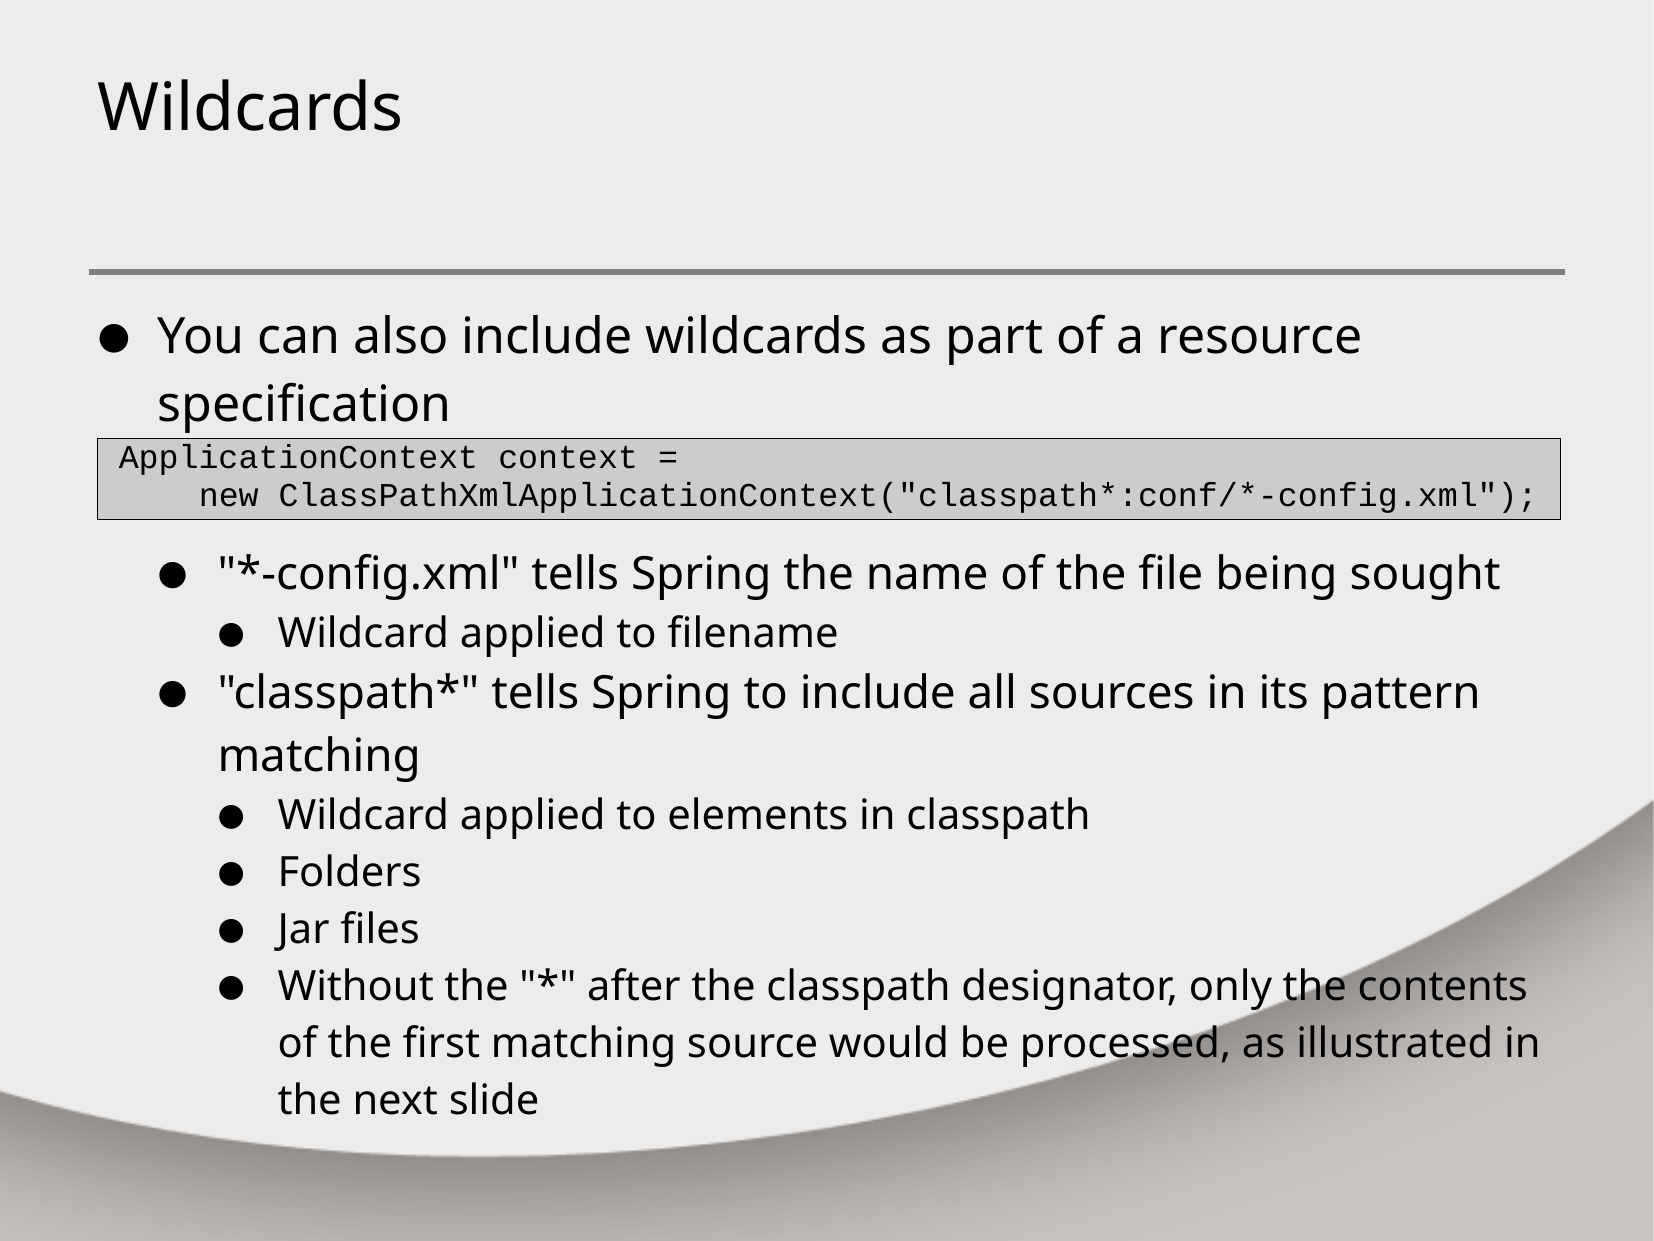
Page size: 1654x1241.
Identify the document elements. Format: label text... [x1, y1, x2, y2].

text_box ApplicationContext context = new ClassPathXmlApplicationContext("classpath*:conf/*-config.xml"); [97, 438, 1561, 520]
list You can also include wildcards as part of a resource specification "*-config.xml" tells Spring the name of the file being sought Wildcard applied to filename "classpath*" tells Spring to include all sources in its pattern matching Wildcard applied to elements in classpath Folders Jar files Without the "*" after the classpath designator, only the contents of the first matching source would be processed, as illustrated in the next slide [97, 300, 1561, 438]
title Wildcards [97, 75, 1561, 226]
list You can also include wildcards as part of a resource specification "*-config.xml" tells Spring the name of the file being sought Wildcard applied to filename "classpath*" tells Spring to include all sources in its pattern matching Wildcard applied to elements in classpath Folders Jar files Without the "*" after the classpath designator, only the contents of the first matching source would be processed, as illustrated in the next slide [97, 520, 1561, 1163]
picture [0, 0, 1654, 1241]
